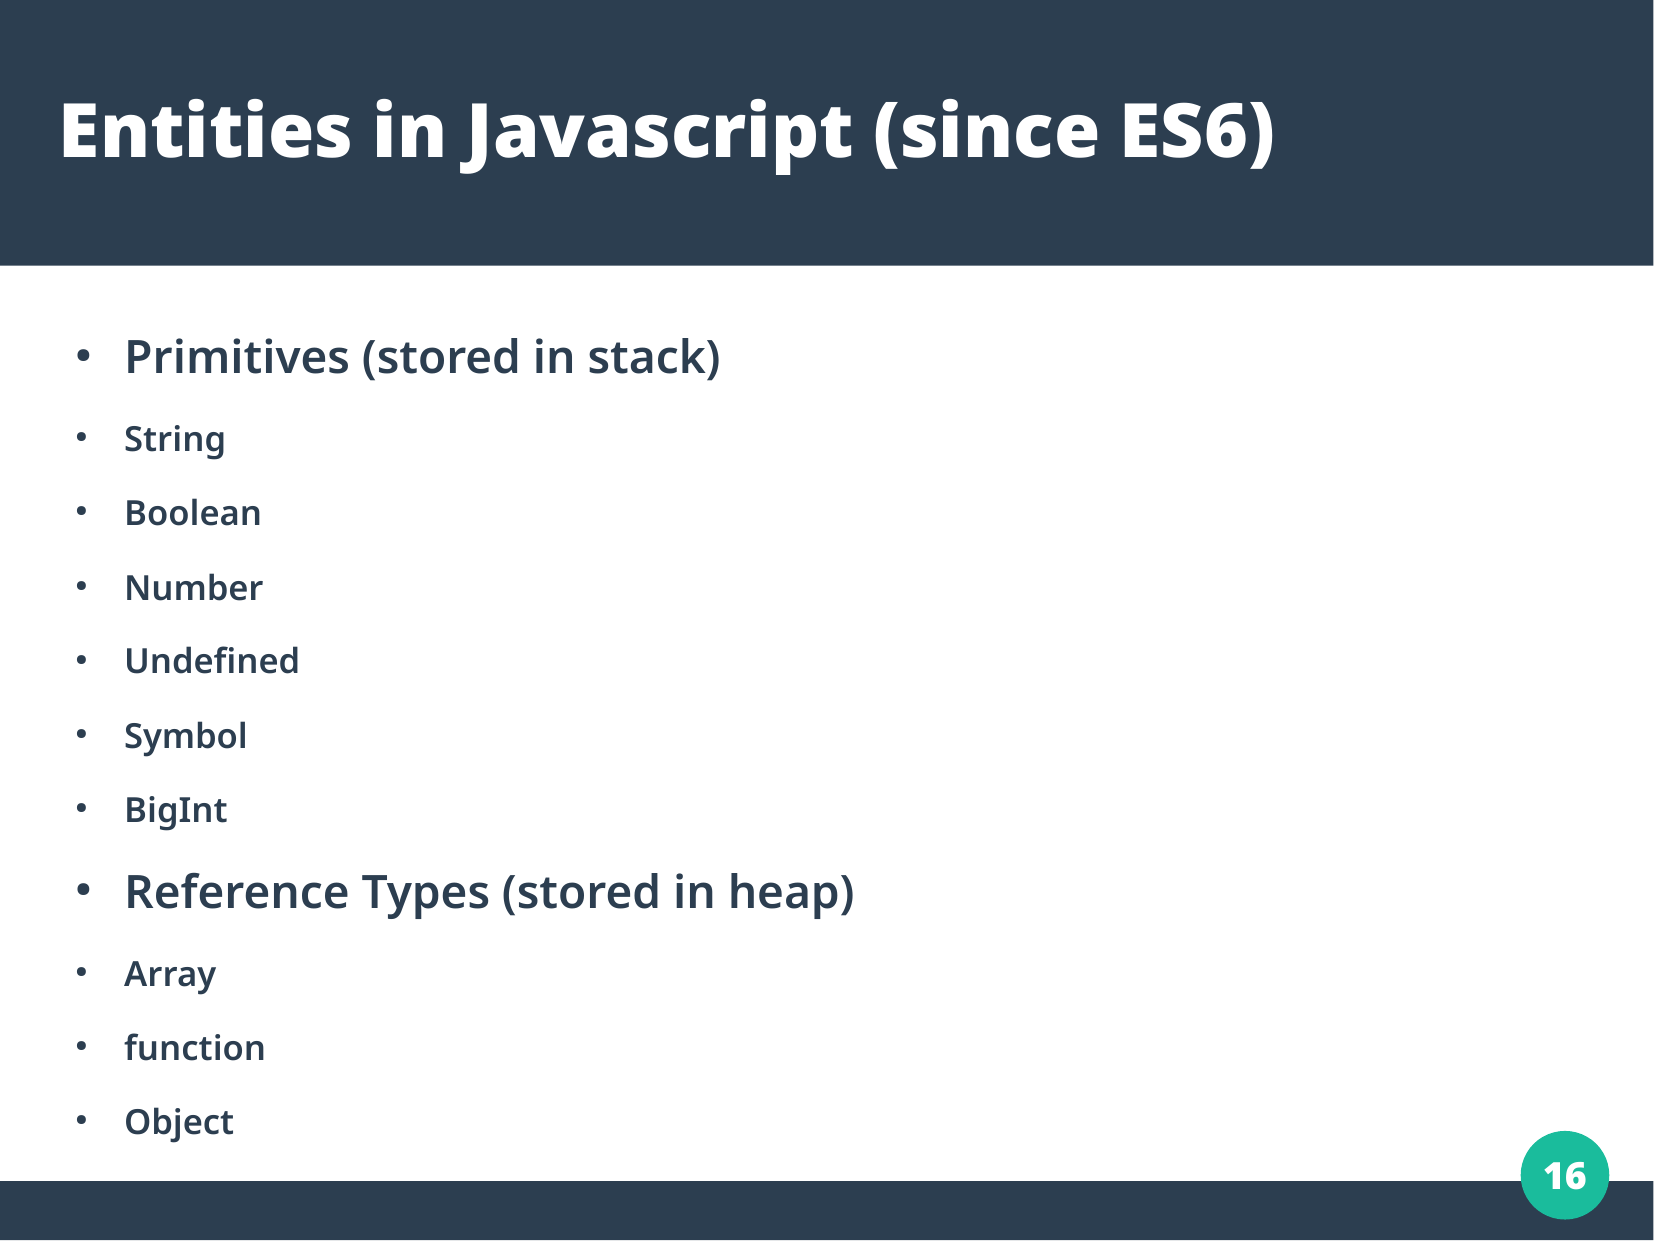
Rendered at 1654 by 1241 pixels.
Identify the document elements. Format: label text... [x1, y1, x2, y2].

list Primitives (stored in stack) String Boolean Number Undefined Symbol BigInt Reference Types (stored in heap) Array function Object [59, 324, 1595, 1152]
title Entities in Javascript (since ES6) [59, 49, 1595, 207]
